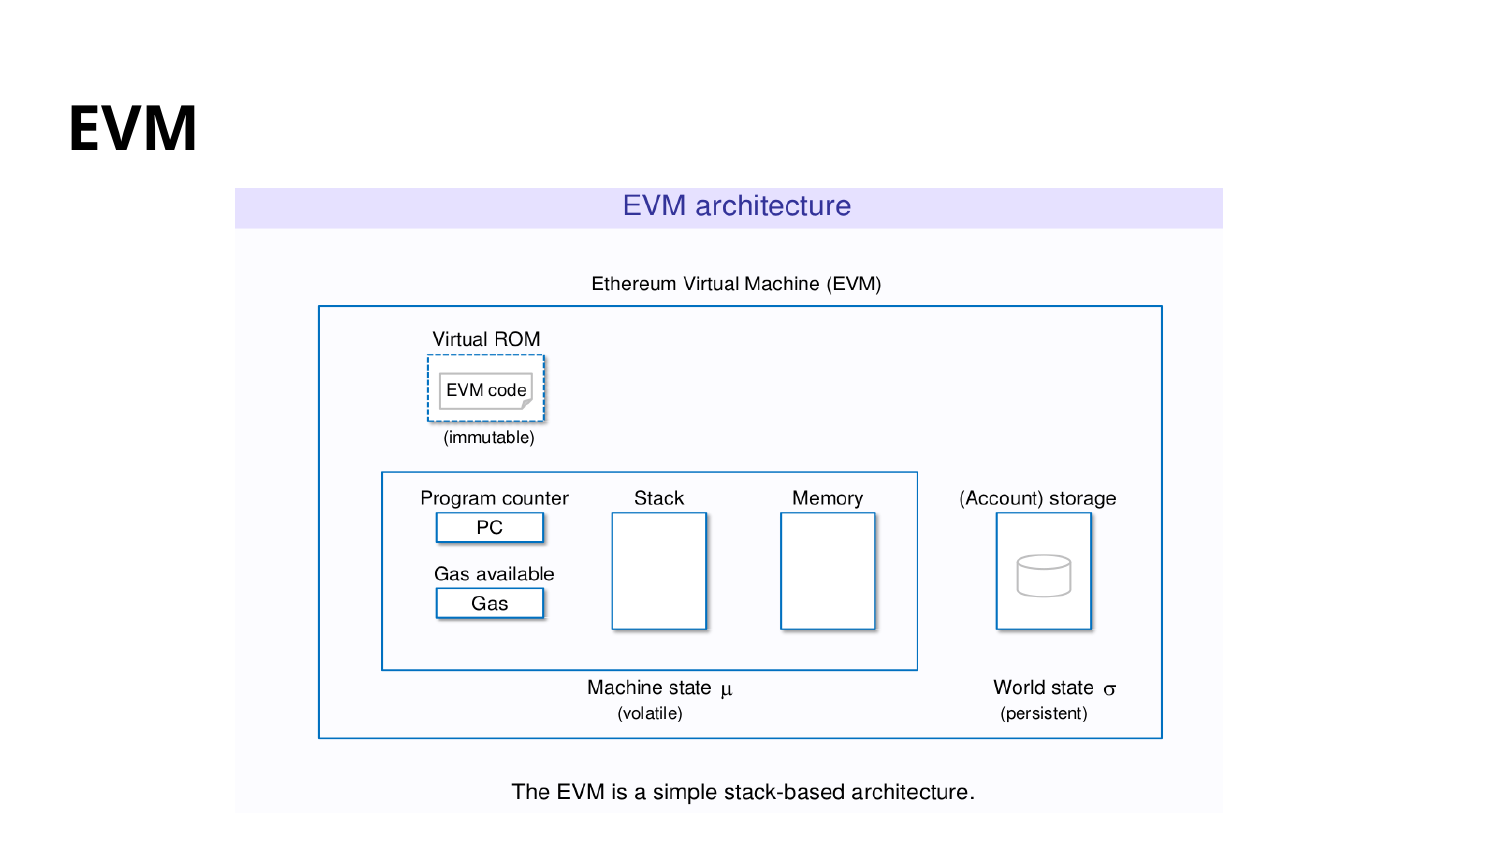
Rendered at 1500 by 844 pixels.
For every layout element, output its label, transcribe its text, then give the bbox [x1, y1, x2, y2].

title EVM [51, 72, 1449, 176]
picture [235, 188, 1223, 813]
